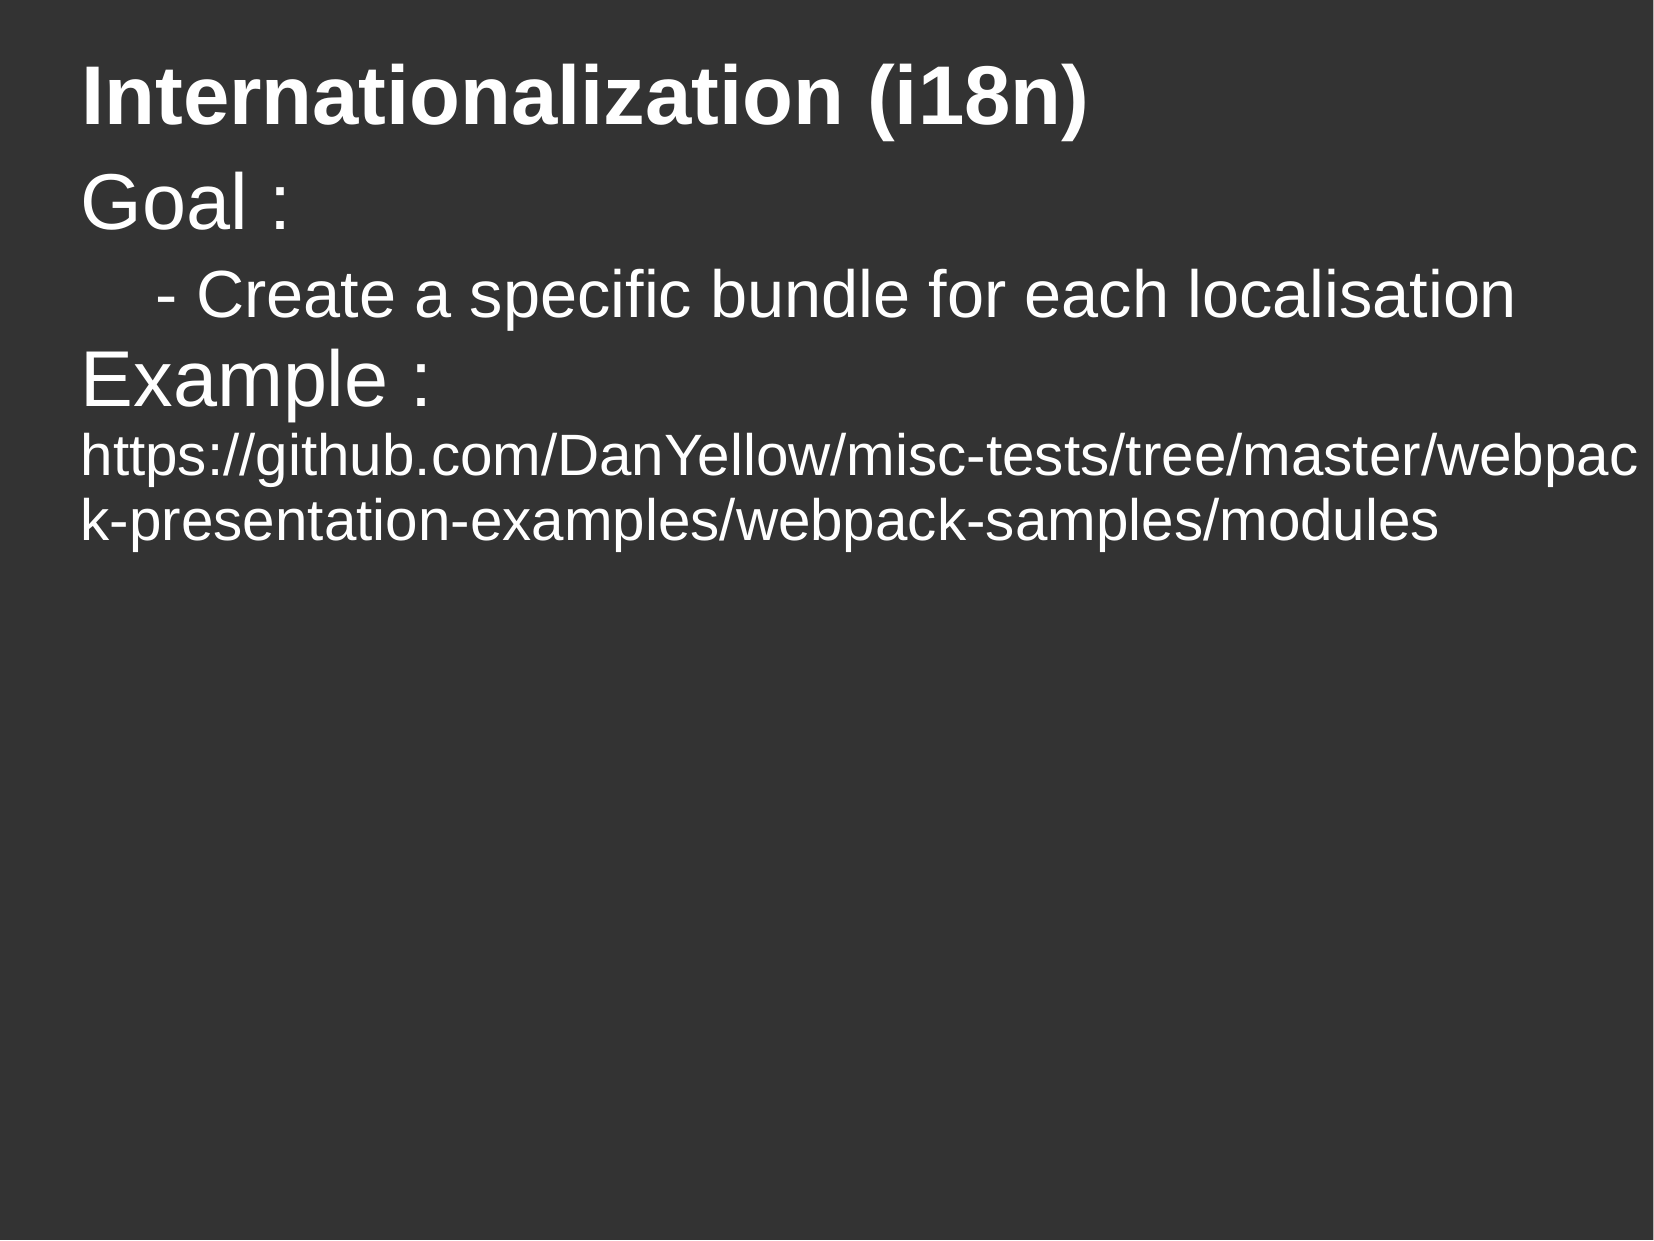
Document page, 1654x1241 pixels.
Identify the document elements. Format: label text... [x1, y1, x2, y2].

title Internationalization (i18n) [81, 49, 1570, 257]
title Goal : - Create a specific bundle for each localisation Example : https://github.com/DanYellow/misc-tests/tree/master/webpack-presentation-examples/webpack-samples/modules [80, 157, 1654, 773]
